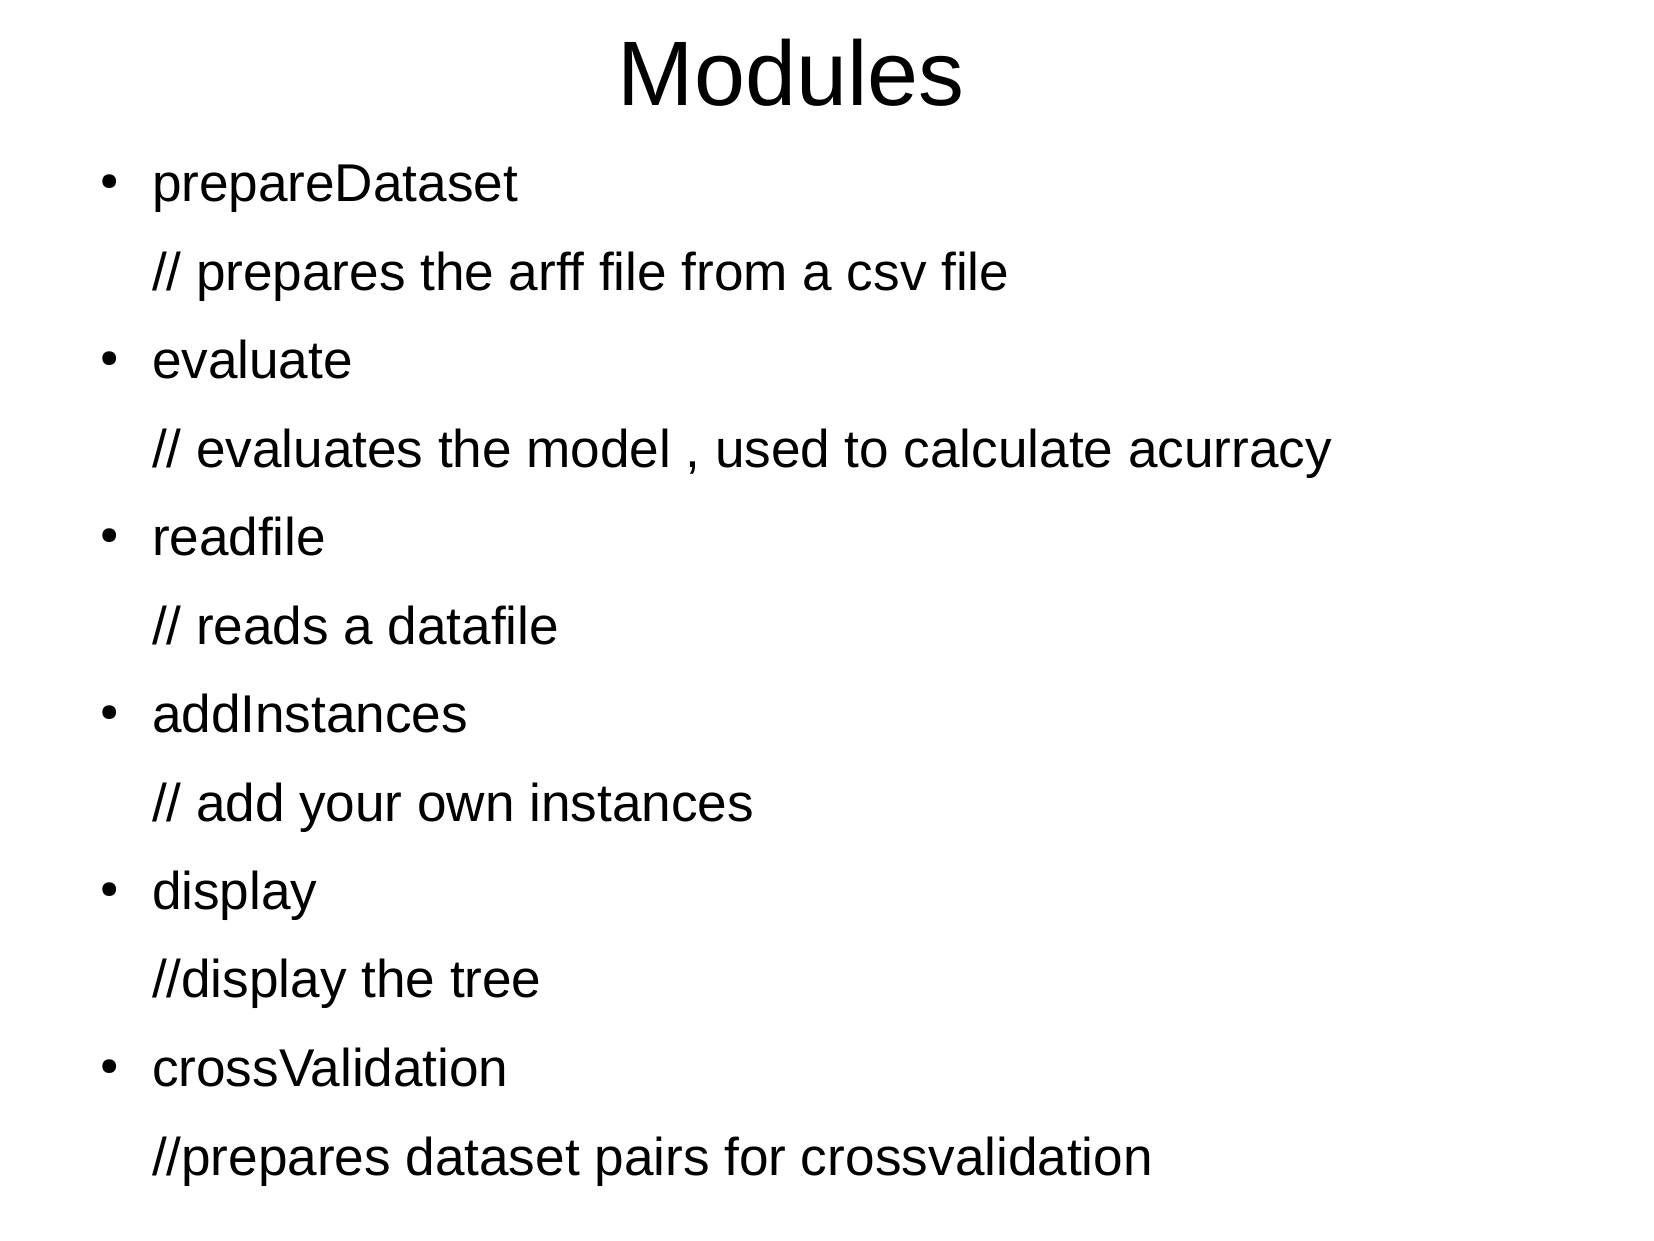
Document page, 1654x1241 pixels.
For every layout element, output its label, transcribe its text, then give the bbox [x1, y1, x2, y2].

title Modules [47, 0, 1536, 178]
list prepareDataset // prepares the arff file from a csv file evaluate // evaluates the model , used to calculate acurracy readfile // reads a datafile addInstances // add your own instances display //display the tree crossValidation //prepares dataset pairs for crossvalidation [82, 153, 1630, 1193]
